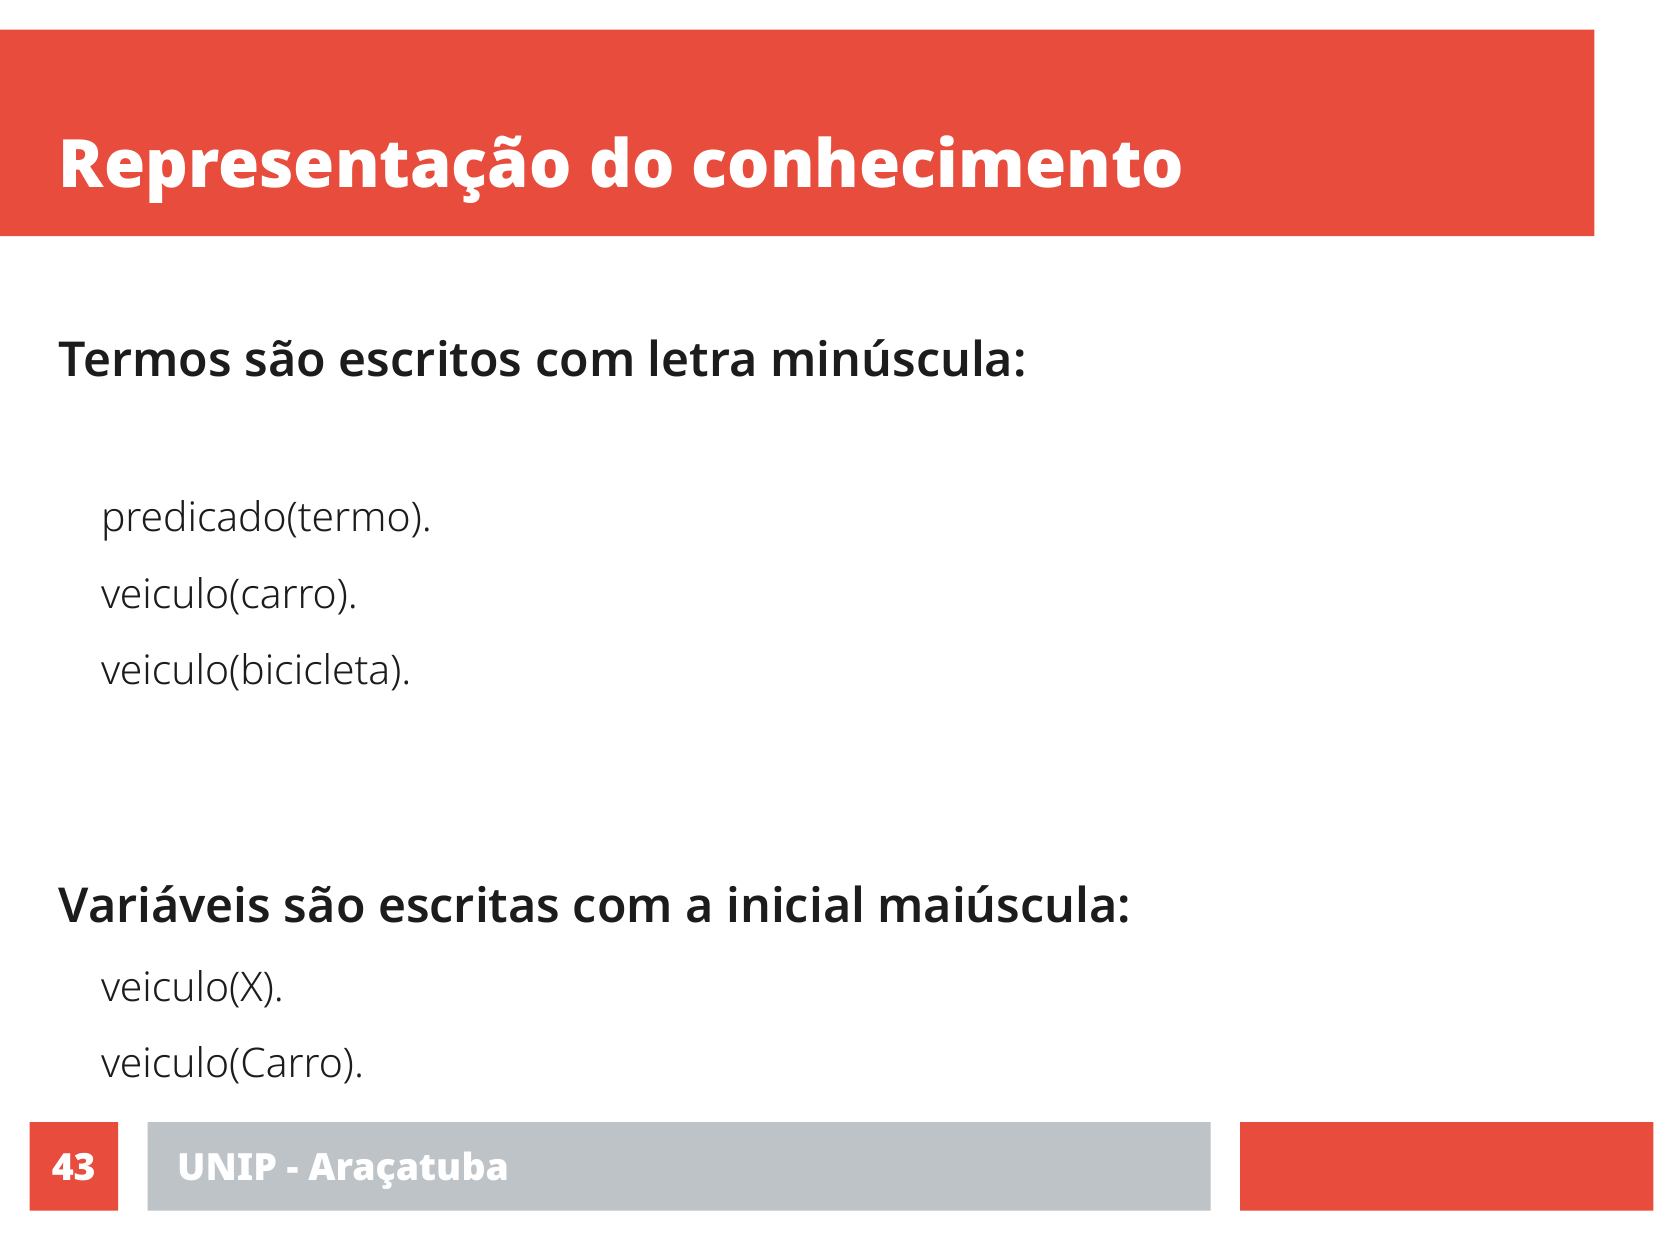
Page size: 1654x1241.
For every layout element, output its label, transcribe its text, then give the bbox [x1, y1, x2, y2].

list Termos são escritos com letra minúscula: predicado(termo). veiculo(carro). veiculo(bicicleta). Variáveis são escritas com a inicial maiúscula: veiculo(X). veiculo(Carro). [59, 324, 1565, 1093]
title Representação do conhecimento [59, 59, 1595, 207]
